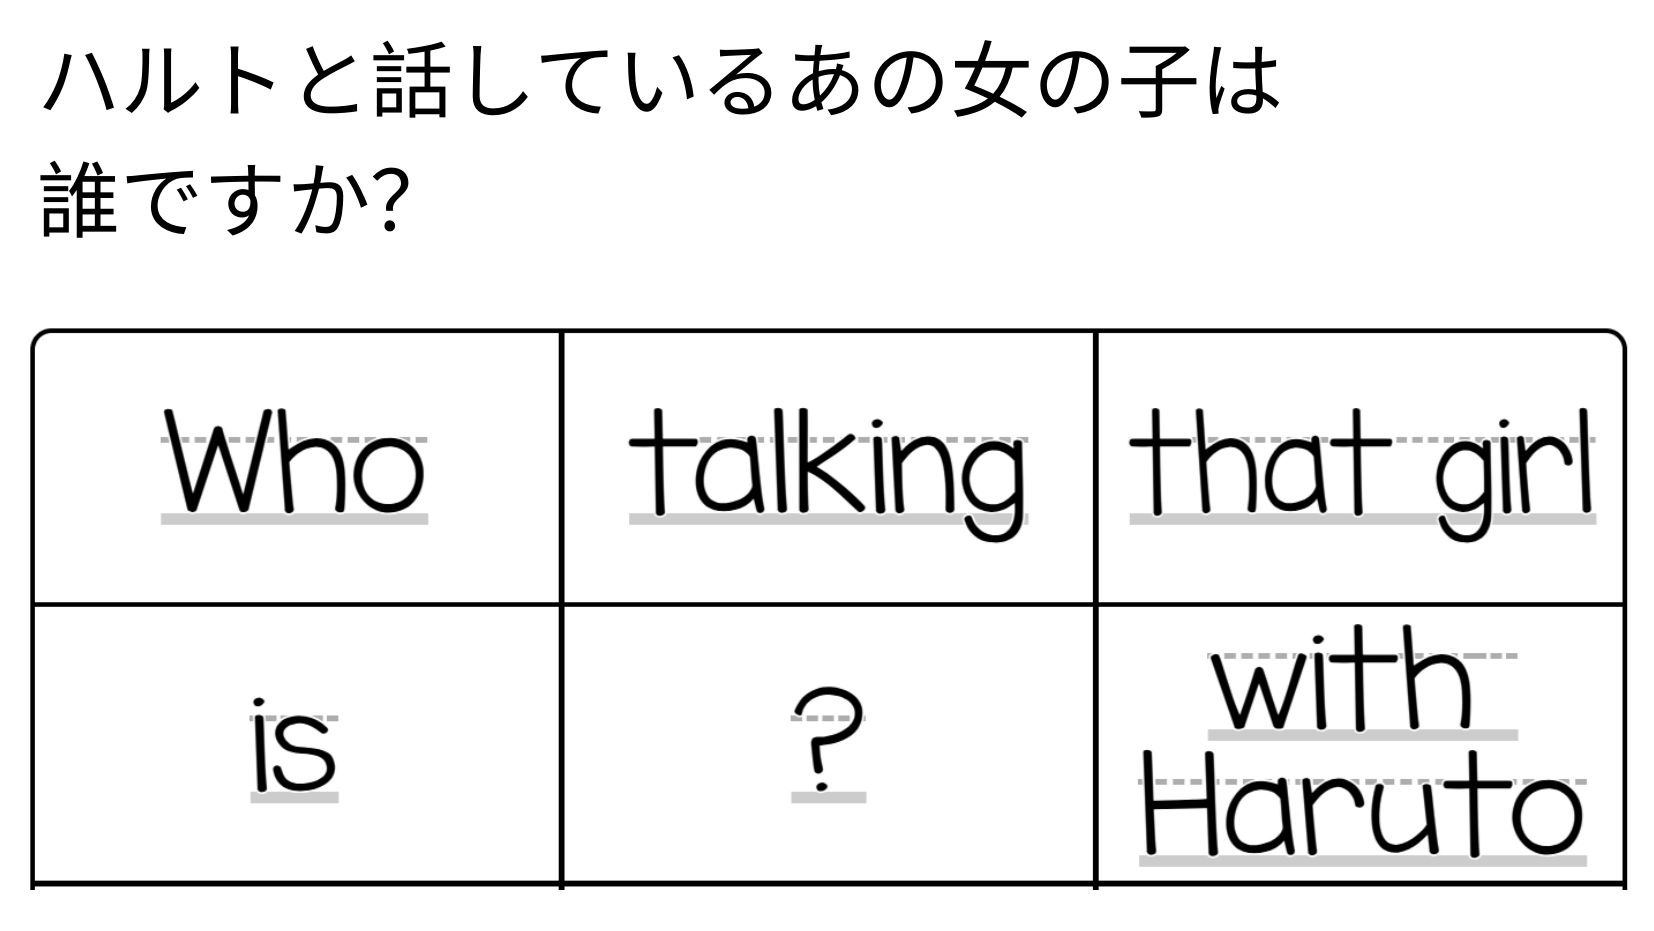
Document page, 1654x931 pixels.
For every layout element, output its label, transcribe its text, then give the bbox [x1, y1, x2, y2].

title ハルトと話しているあの女の子は 誰ですか？ [37, 19, 1613, 252]
picture [20, 325, 1633, 890]
